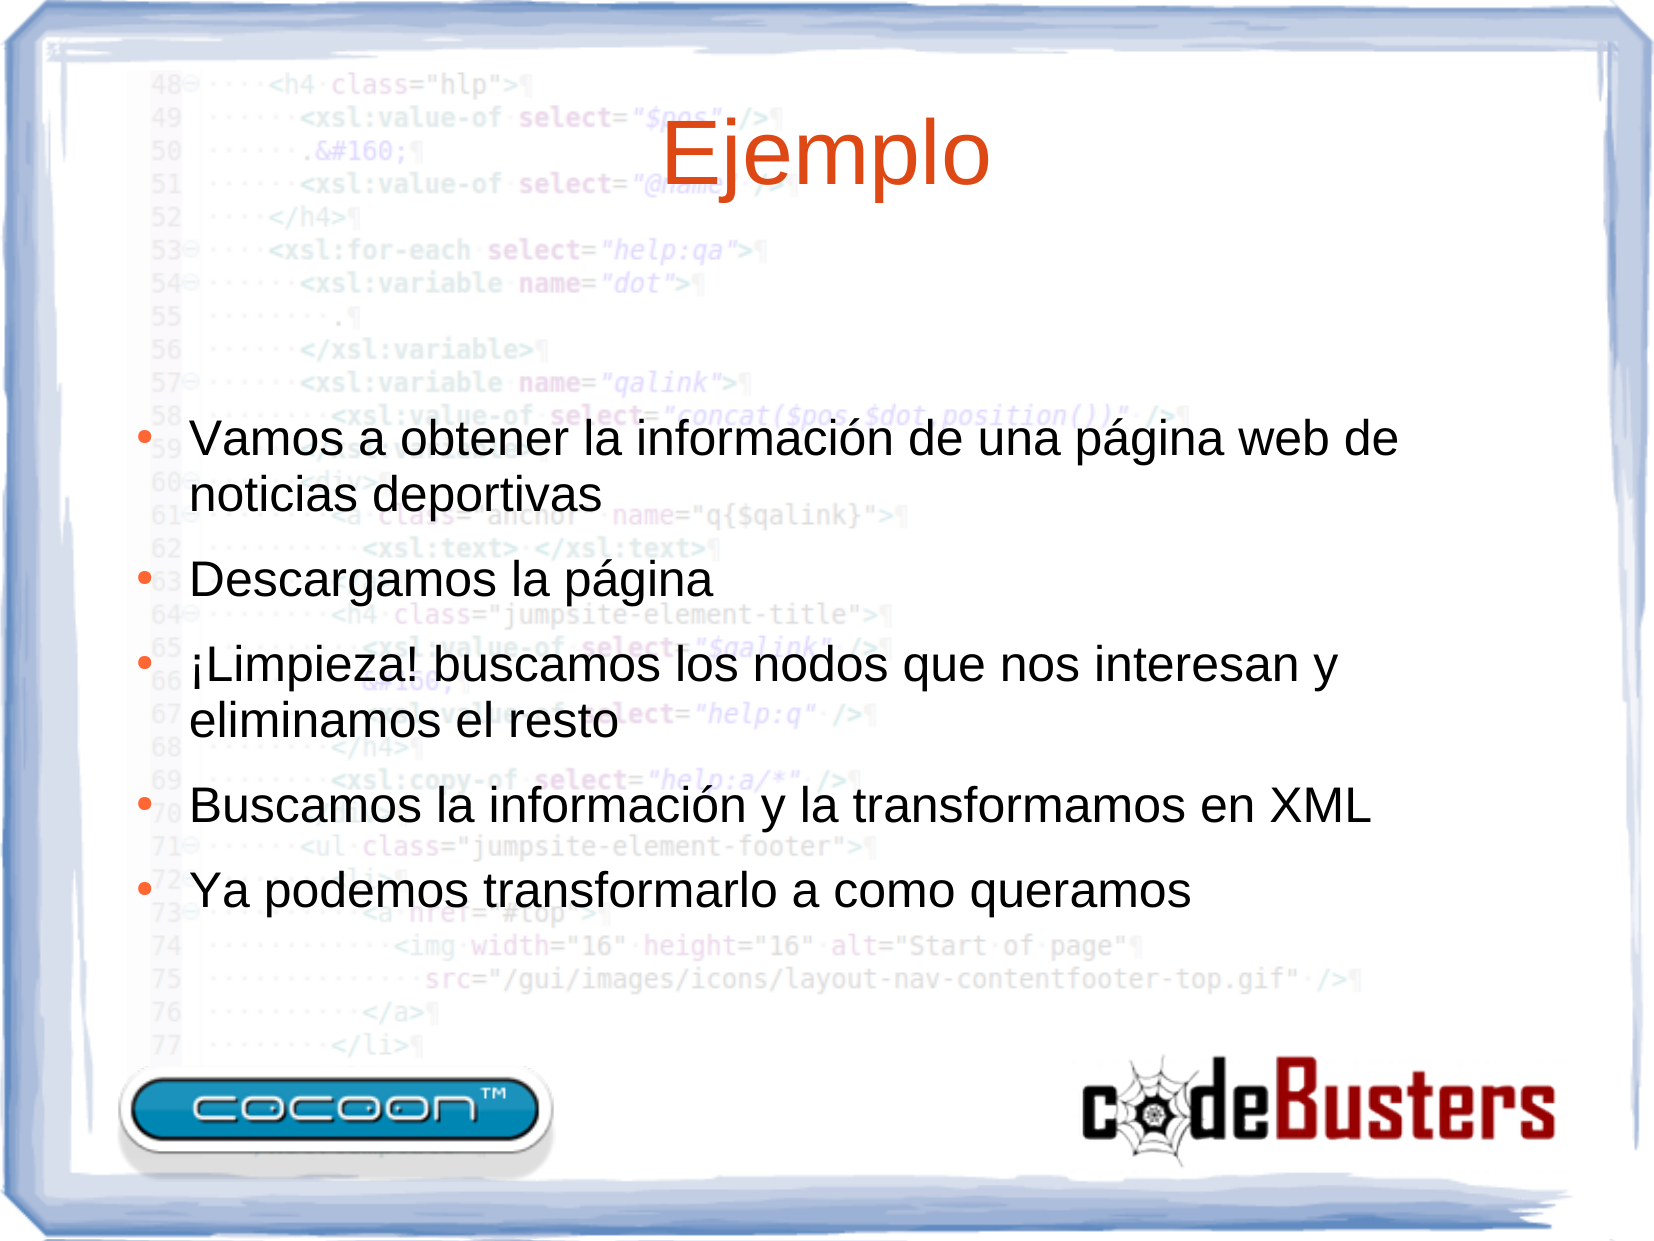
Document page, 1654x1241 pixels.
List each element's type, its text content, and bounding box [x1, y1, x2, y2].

list Vamos a obtener la información de una página web de noticias deportivas Descargamos la página ¡Limpieza! buscamos los nodos que nos interesan y eliminamos el resto Buscamos la información y la transformamos en XML Ya podemos transformarlo a como queramos [118, 324, 1571, 1045]
title Ejemplo [82, 49, 1571, 257]
picture [0, 0, 1654, 1241]
